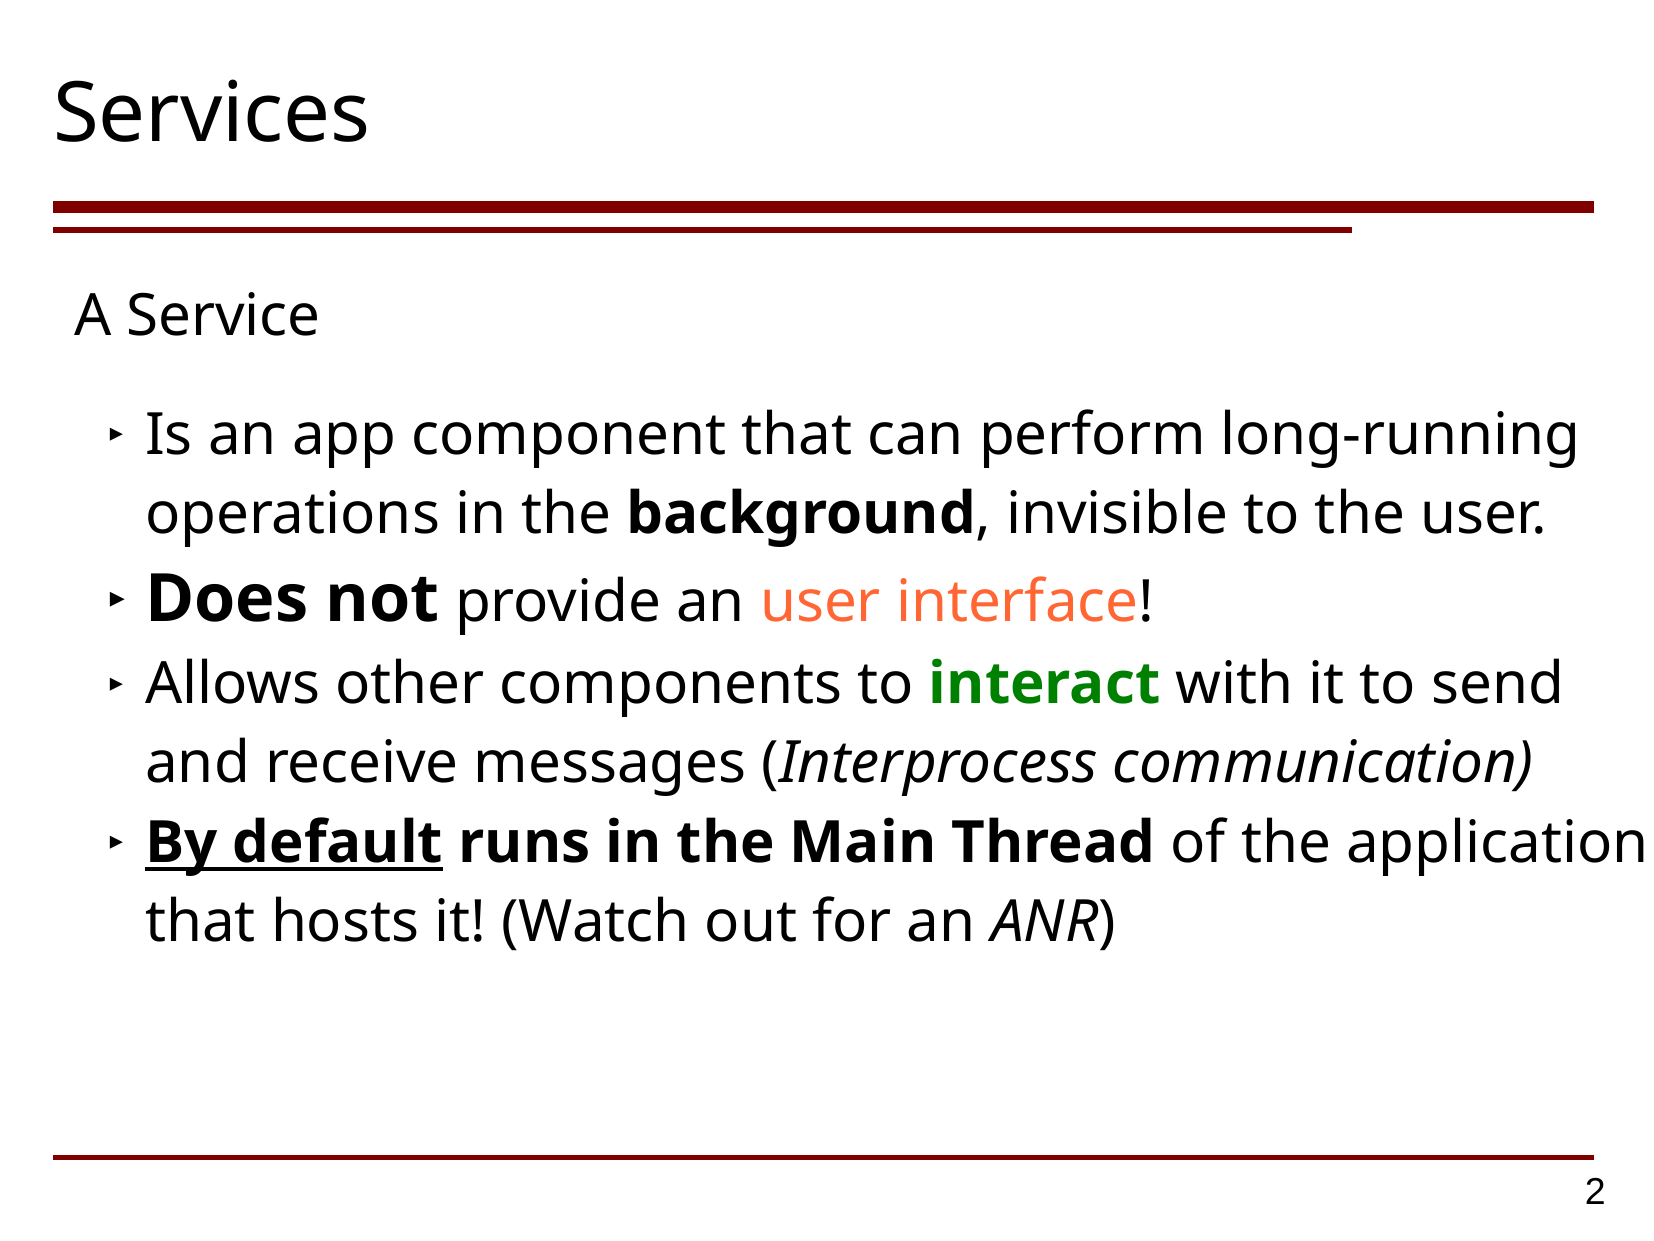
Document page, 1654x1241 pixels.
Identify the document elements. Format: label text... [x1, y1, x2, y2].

text_box <number> [35, 1163, 1654, 1221]
text_box A Service Is an app component that can perform long-running operations in the background, invisible to the user. Does not provide an user interface! Allows other components to interact with it to send and receive messages (Interprocess communication) By default runs in the Main Thread of the application that hosts it! (Watch out for an ANR) [59, 265, 1529, 956]
subtitle Services [53, 48, 1542, 172]
